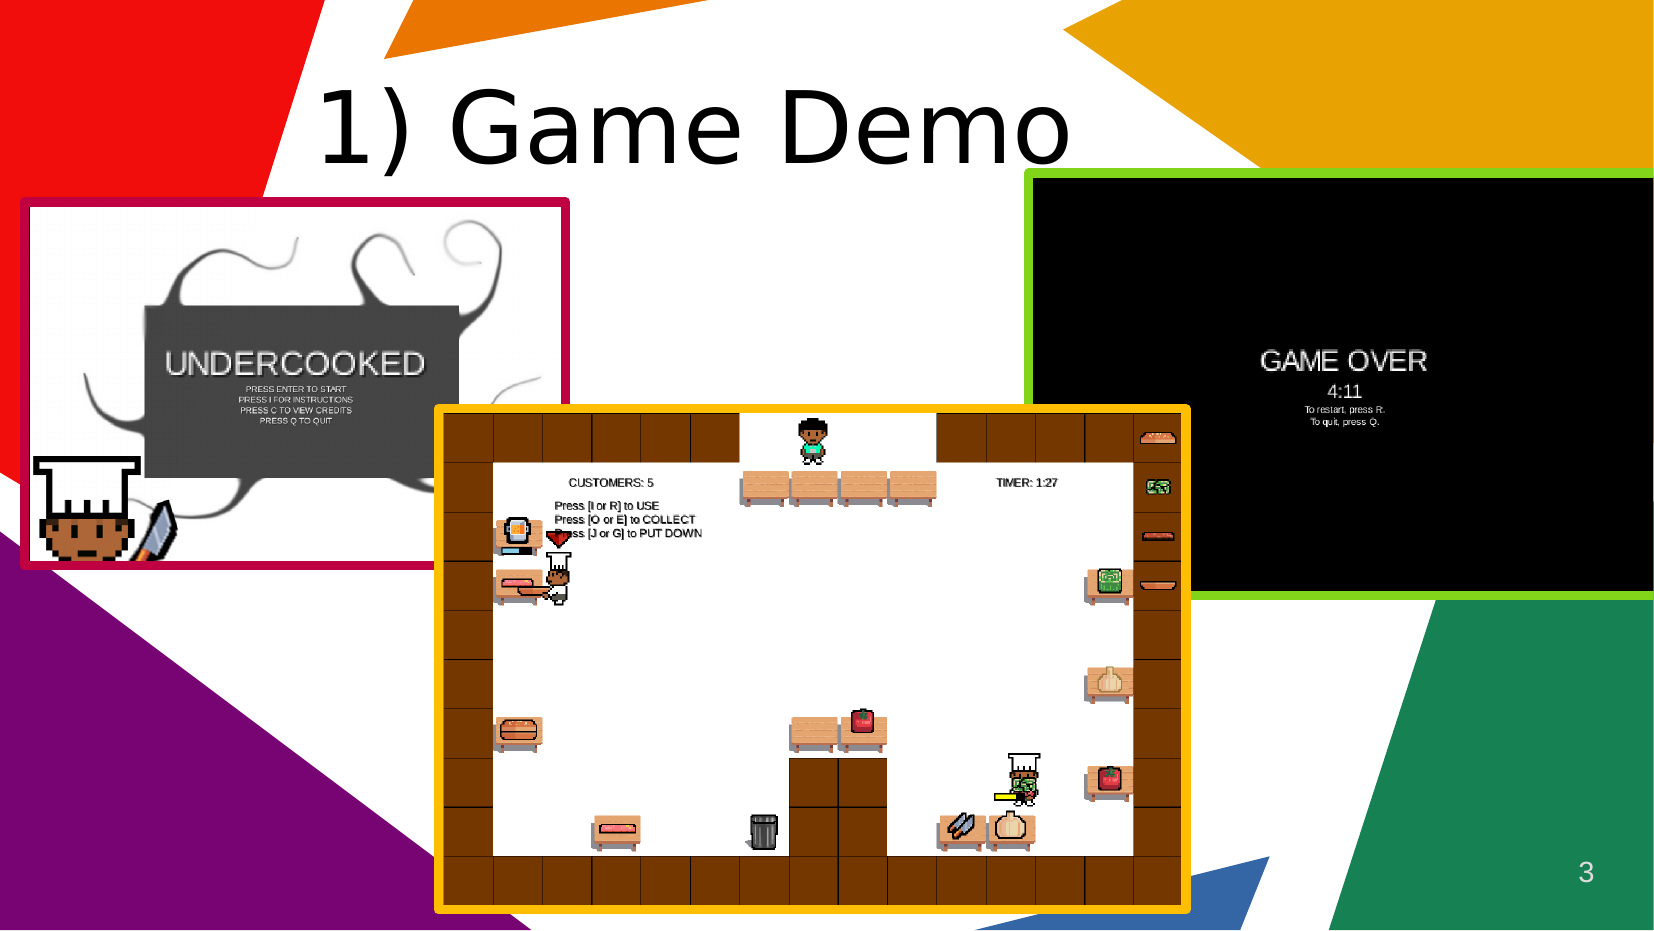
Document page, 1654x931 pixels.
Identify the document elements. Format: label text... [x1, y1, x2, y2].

title 1) Game Demo [0, 51, 1506, 207]
picture [29, 206, 562, 562]
picture [442, 413, 1182, 906]
picture [1033, 177, 1654, 591]
